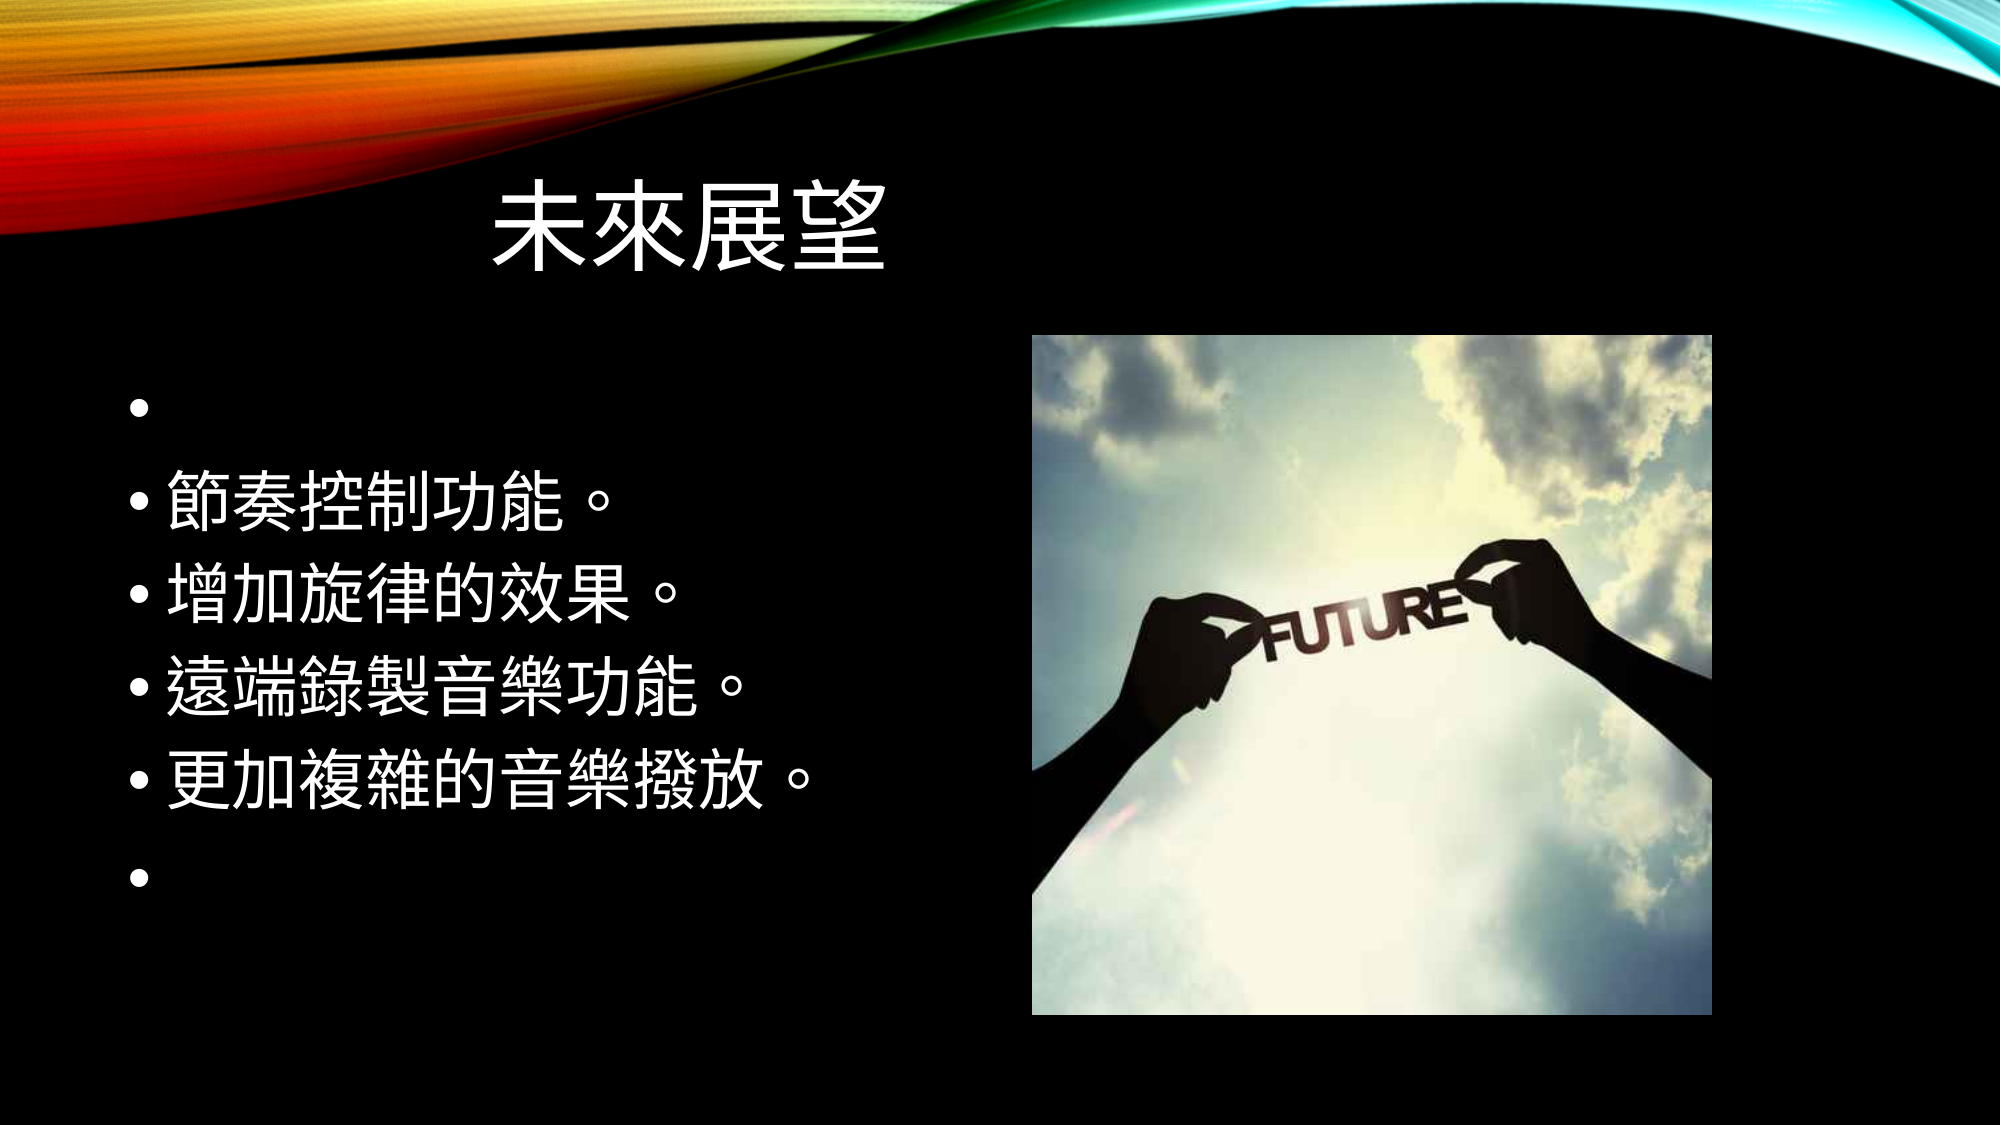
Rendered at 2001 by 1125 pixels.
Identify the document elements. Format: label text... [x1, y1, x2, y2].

title 未來展望 [474, 125, 1888, 338]
picture [1032, 335, 1712, 1015]
list 節奏控制功能。 增加旋律的效果。 遠端錄製音樂功能。 更加複雜的音樂撥放。 [112, 360, 1888, 1021]
